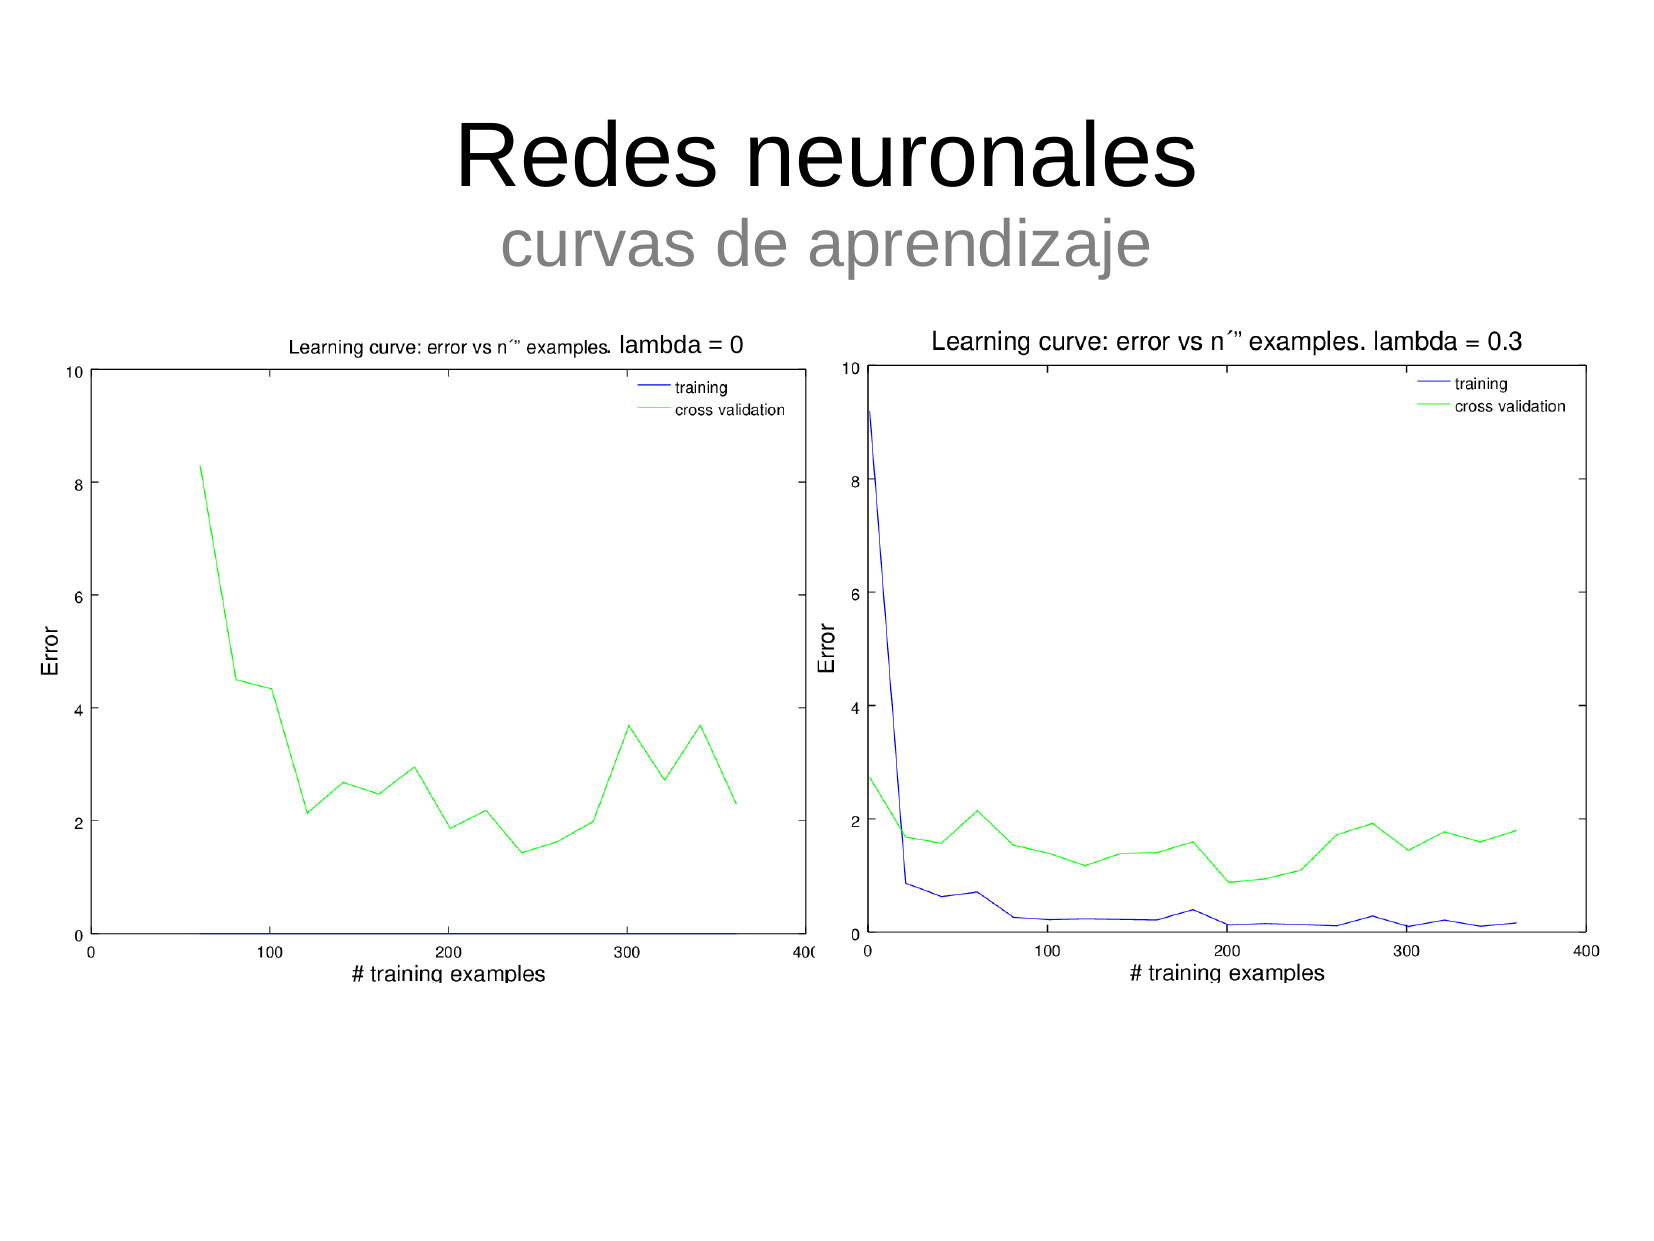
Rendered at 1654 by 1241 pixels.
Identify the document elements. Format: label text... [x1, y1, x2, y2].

title Redes neuronales curvas de aprendizaje [82, 88, 1571, 296]
picture [33, 318, 1605, 983]
text_box . lambda = 0 [590, 323, 780, 367]
